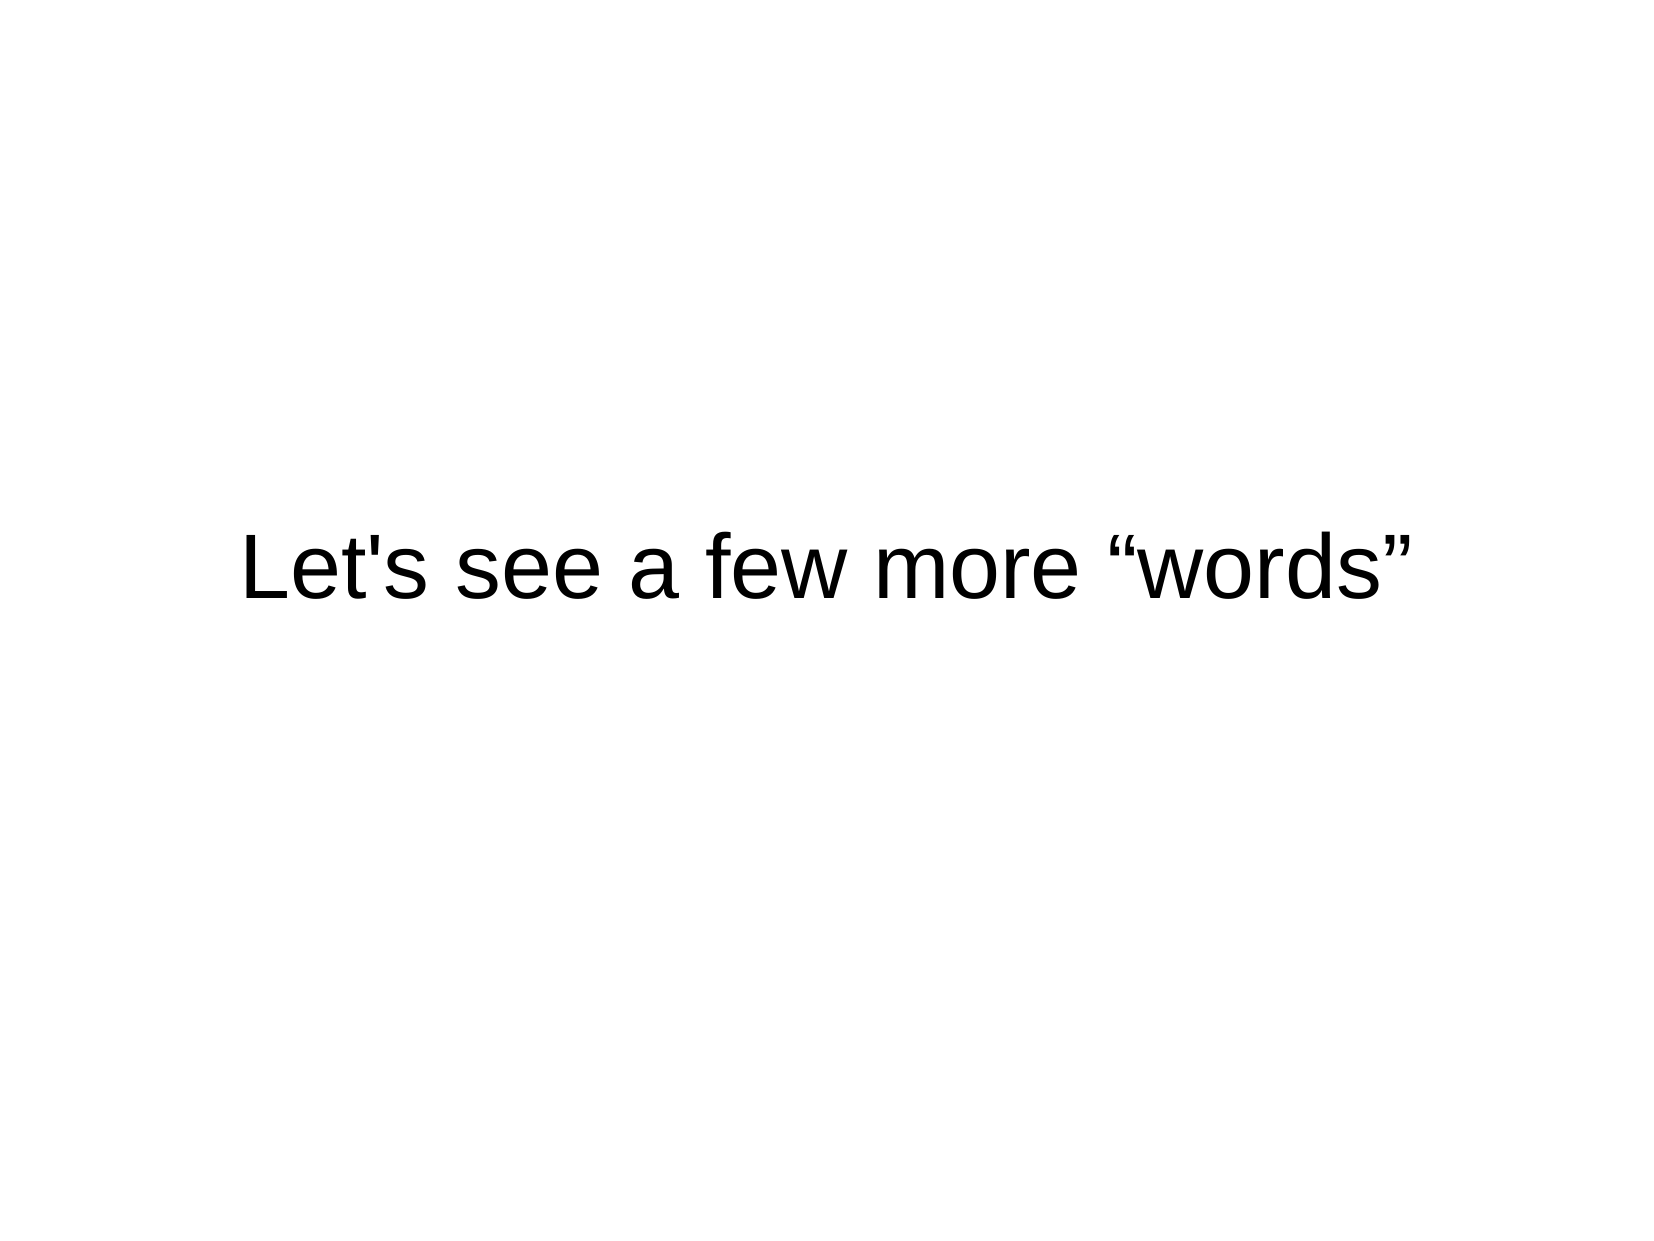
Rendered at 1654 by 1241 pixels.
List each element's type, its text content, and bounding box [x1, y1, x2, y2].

title Let's see a few more “words” [82, 462, 1571, 670]
